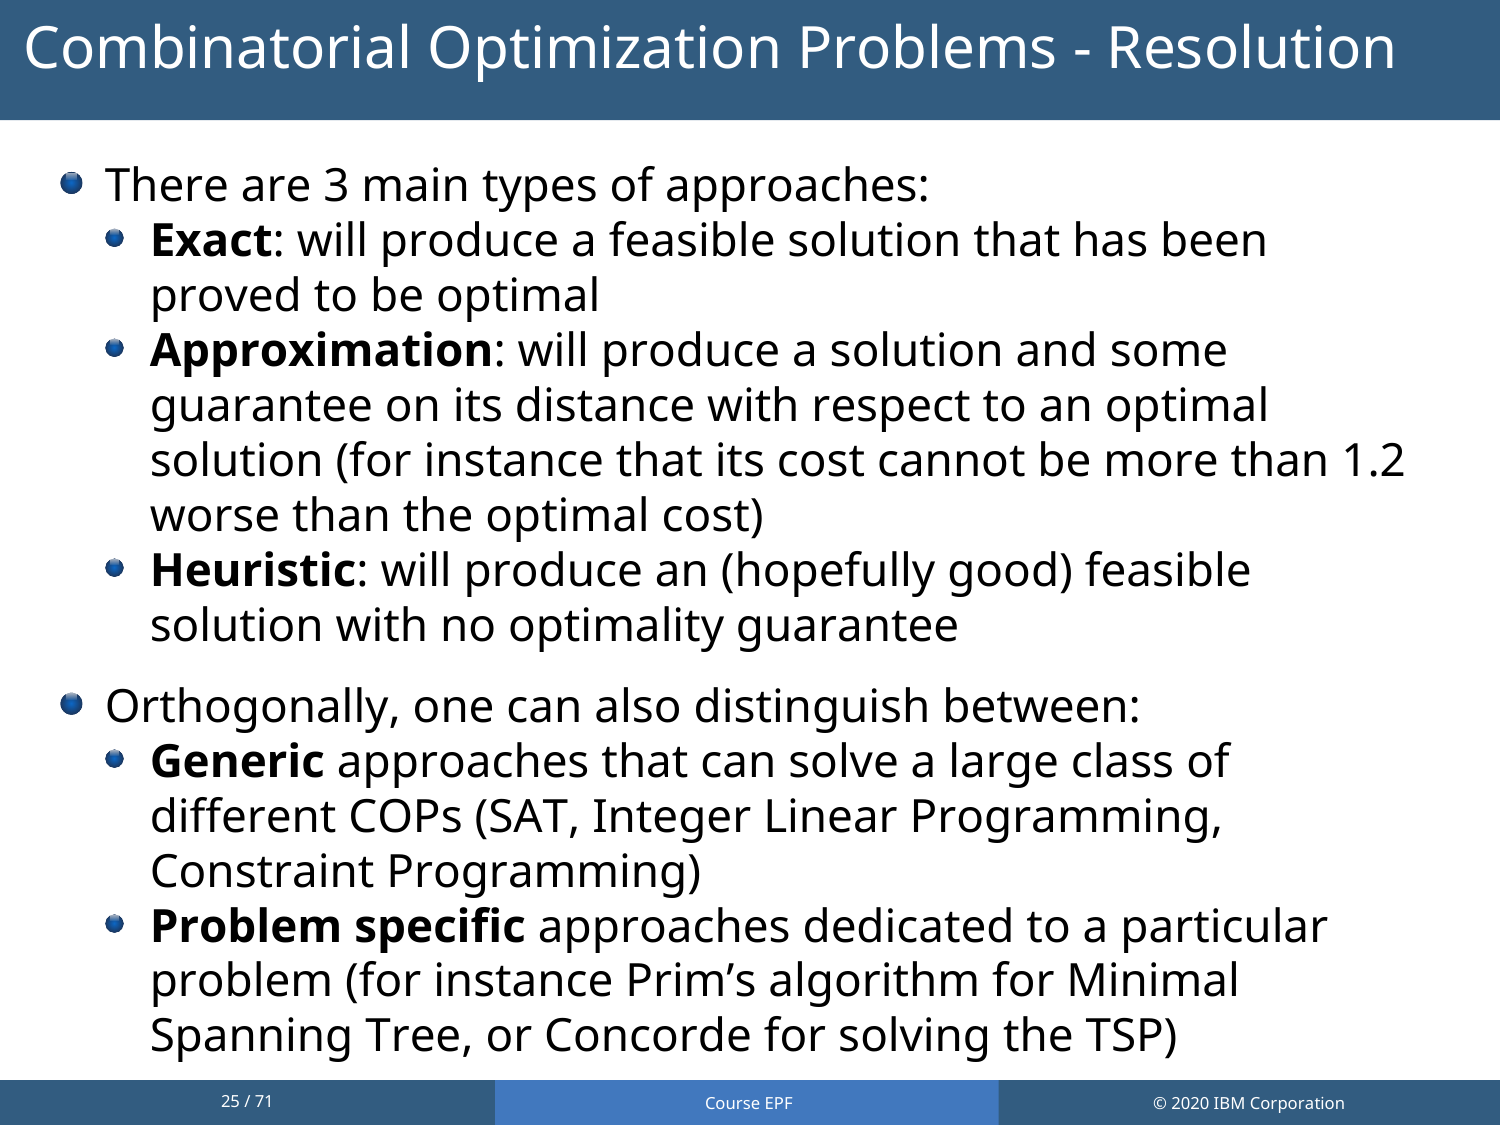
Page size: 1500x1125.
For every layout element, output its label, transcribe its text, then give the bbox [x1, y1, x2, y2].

list There are 3 main types of approaches: Exact: will produce a feasible solution that has been proved to be optimal Approximation: will produce a solution and some guarantee on its distance with respect to an optimal solution (for instance that its cost cannot be more than 1.2 worse than the optimal cost) Heuristic: will produce an (hopefully good) feasible solution with no optimality guarantee Orthogonally, one can also distinguish between: Generic approaches that can solve a large class of different COPs (SAT, Integer Linear Programming, Constraint Programming) Problem specific approaches dedicated to a particular problem (for instance Prim’s algorithm for Minimal Spanning Tree, or Concorde for solving the TSP) [45, 147, 1441, 1069]
title Combinatorial Optimization Problems - Resolution [0, 0, 1500, 121]
